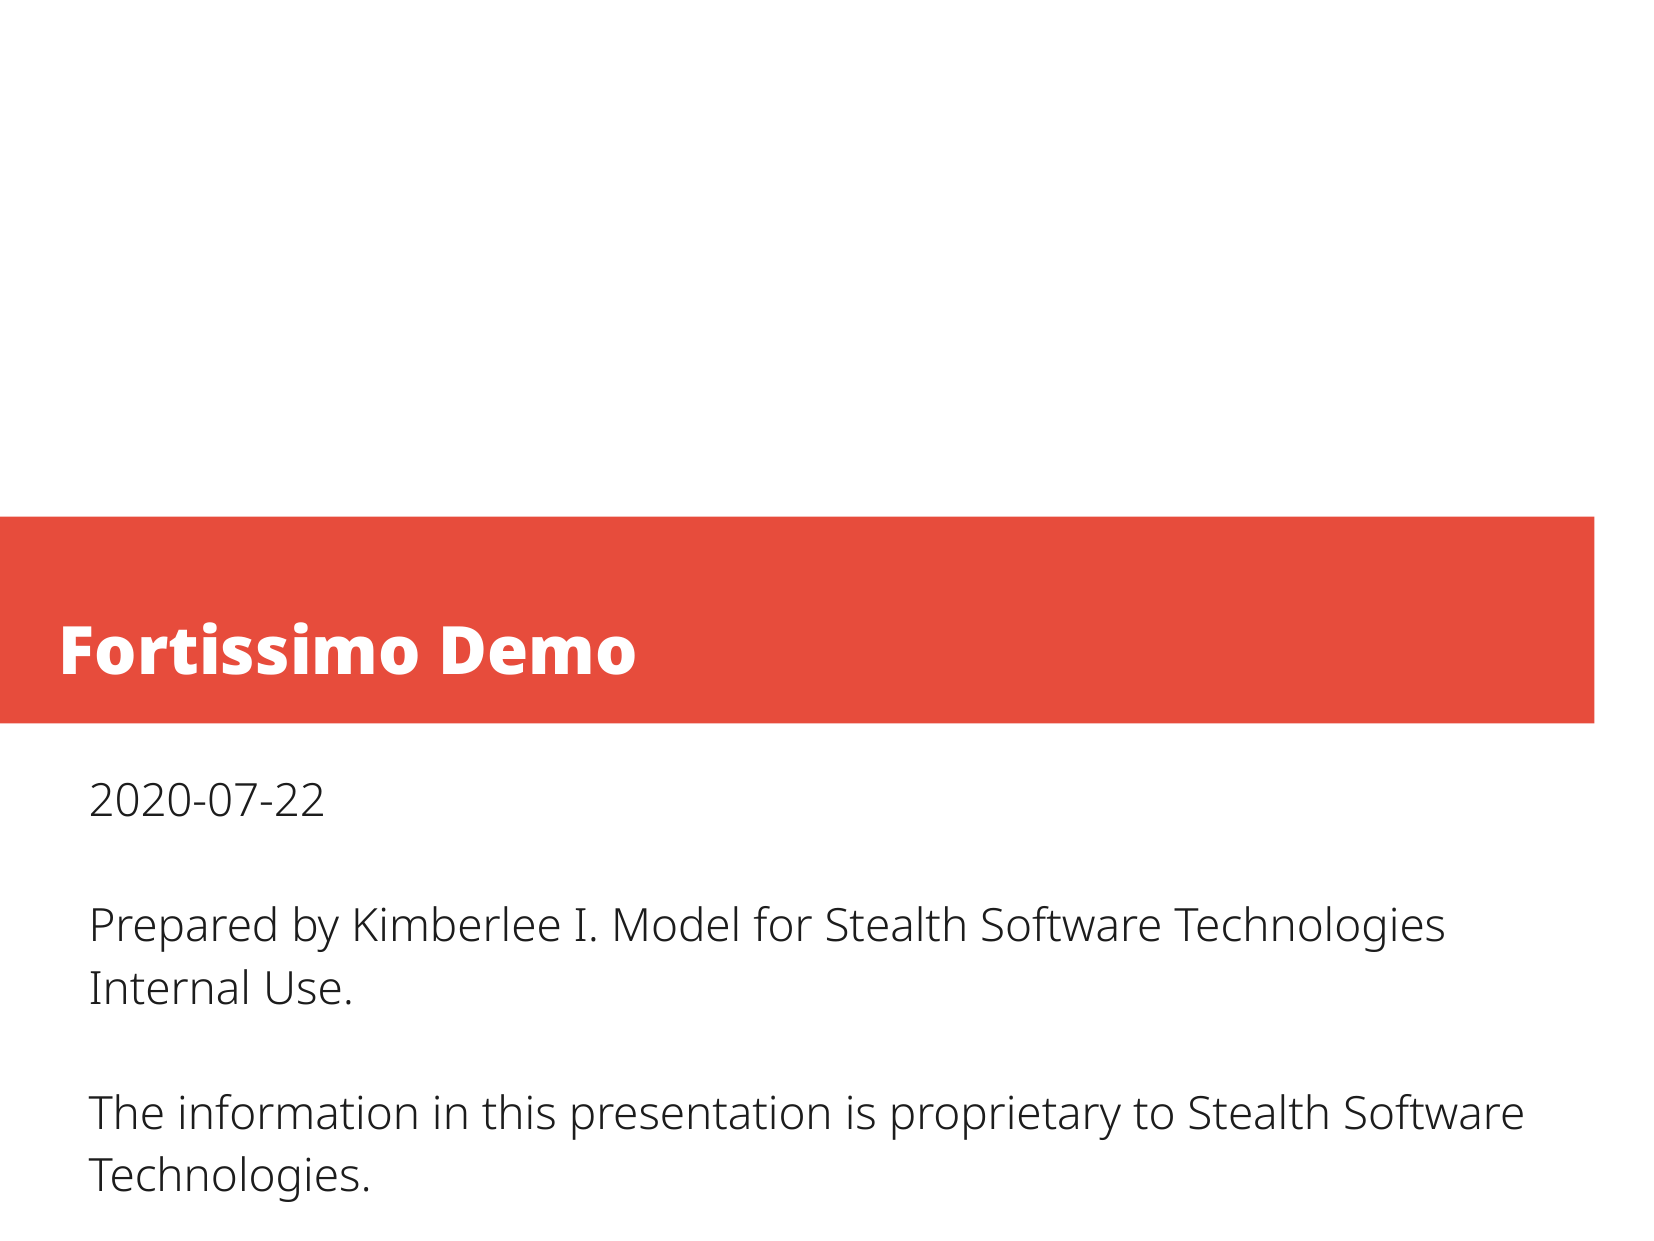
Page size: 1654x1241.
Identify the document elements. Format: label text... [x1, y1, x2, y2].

title Fortissimo Demo [59, 546, 1595, 694]
subtitle 2020-07-22 Prepared by Kimberlee I. Model for Stealth Software Technologies Internal Use. The information in this presentation is proprietary to Stealth Software Technologies. [88, 767, 1595, 1182]
